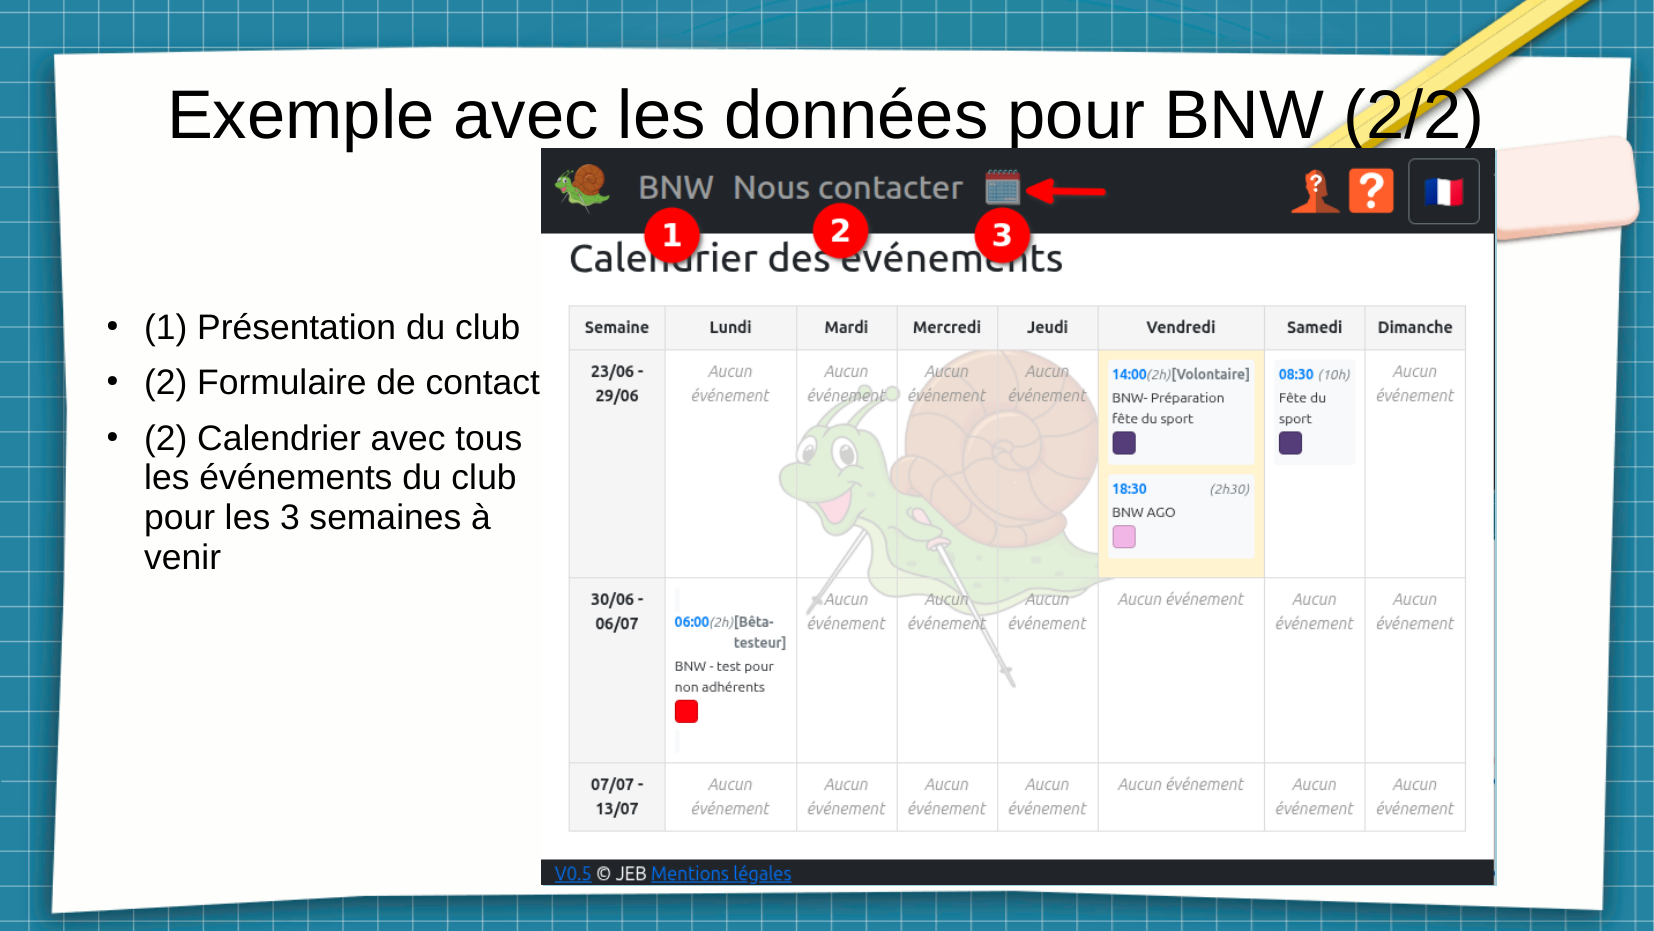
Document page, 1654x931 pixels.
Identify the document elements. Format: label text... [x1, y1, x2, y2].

title Exemple avec les données pour BNW (2/2) [82, 37, 1571, 193]
picture [0, 0, 1654, 931]
list (1) Présentation du club (2) Formulaire de contact (2) Calendrier avec tous les événements du club pour les 3 semaines à venir [93, 306, 541, 583]
